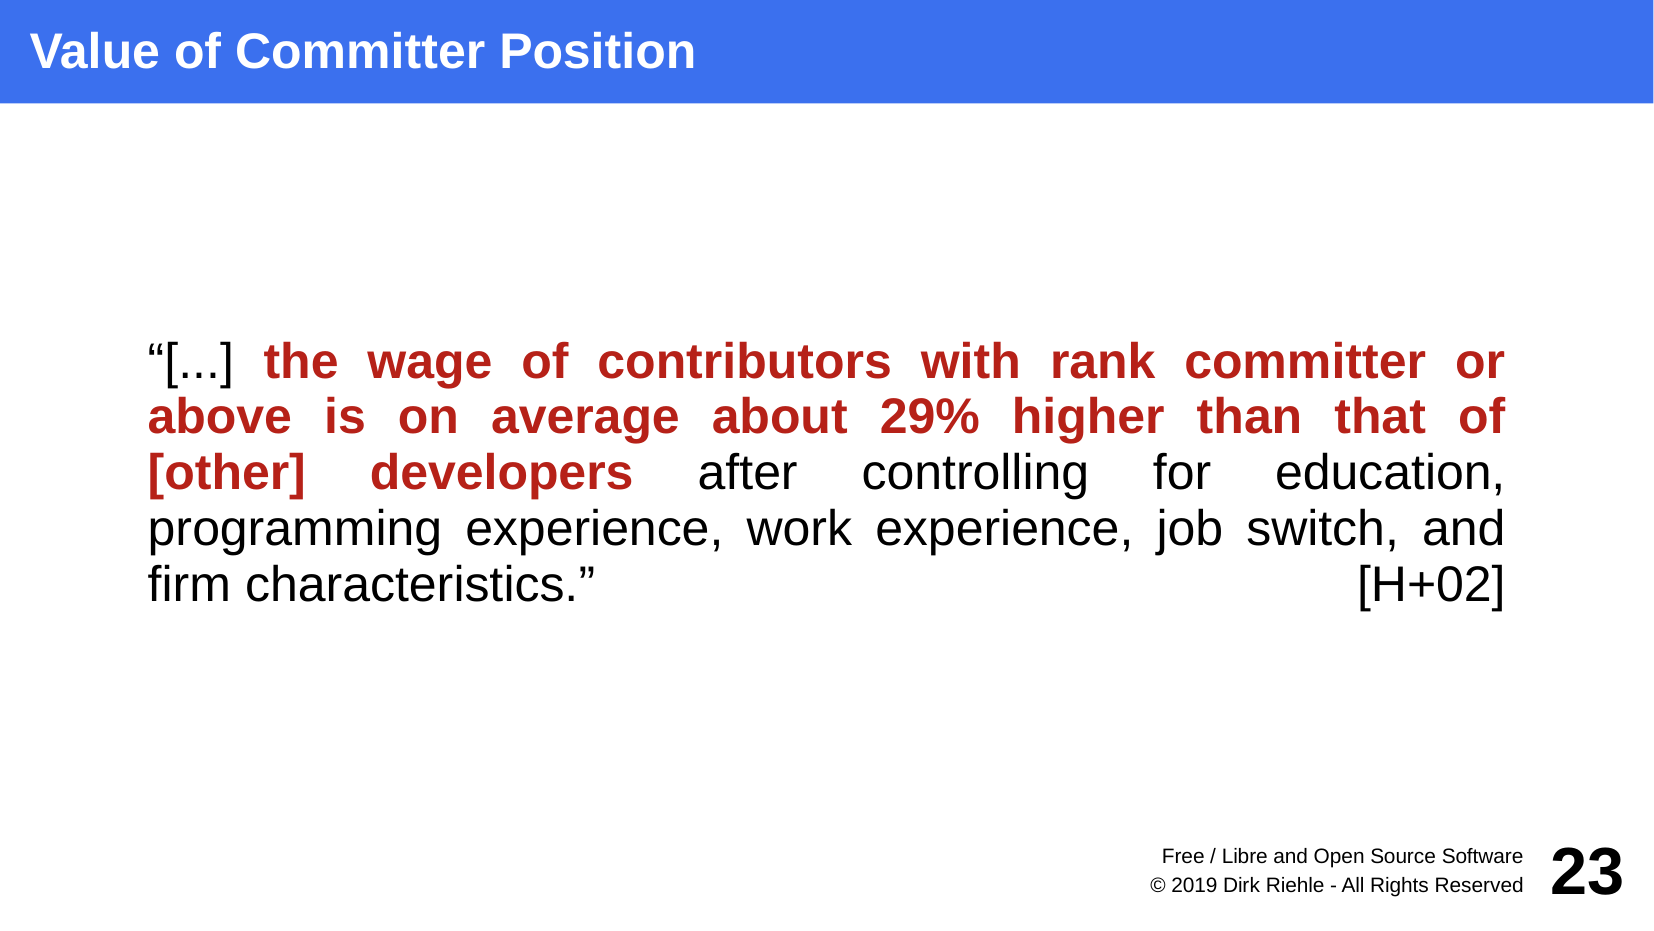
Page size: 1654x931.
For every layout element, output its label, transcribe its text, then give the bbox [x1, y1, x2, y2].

title Value of Committer Position [0, 0, 1654, 104]
subtitle “[...] the wage of contributors with rank committer or above is on average about 29% higher than that of [other] developers after controlling for education, programming experience, work experience, job switch, and firm characteristics.” [H+02] [29, 132, 1625, 813]
